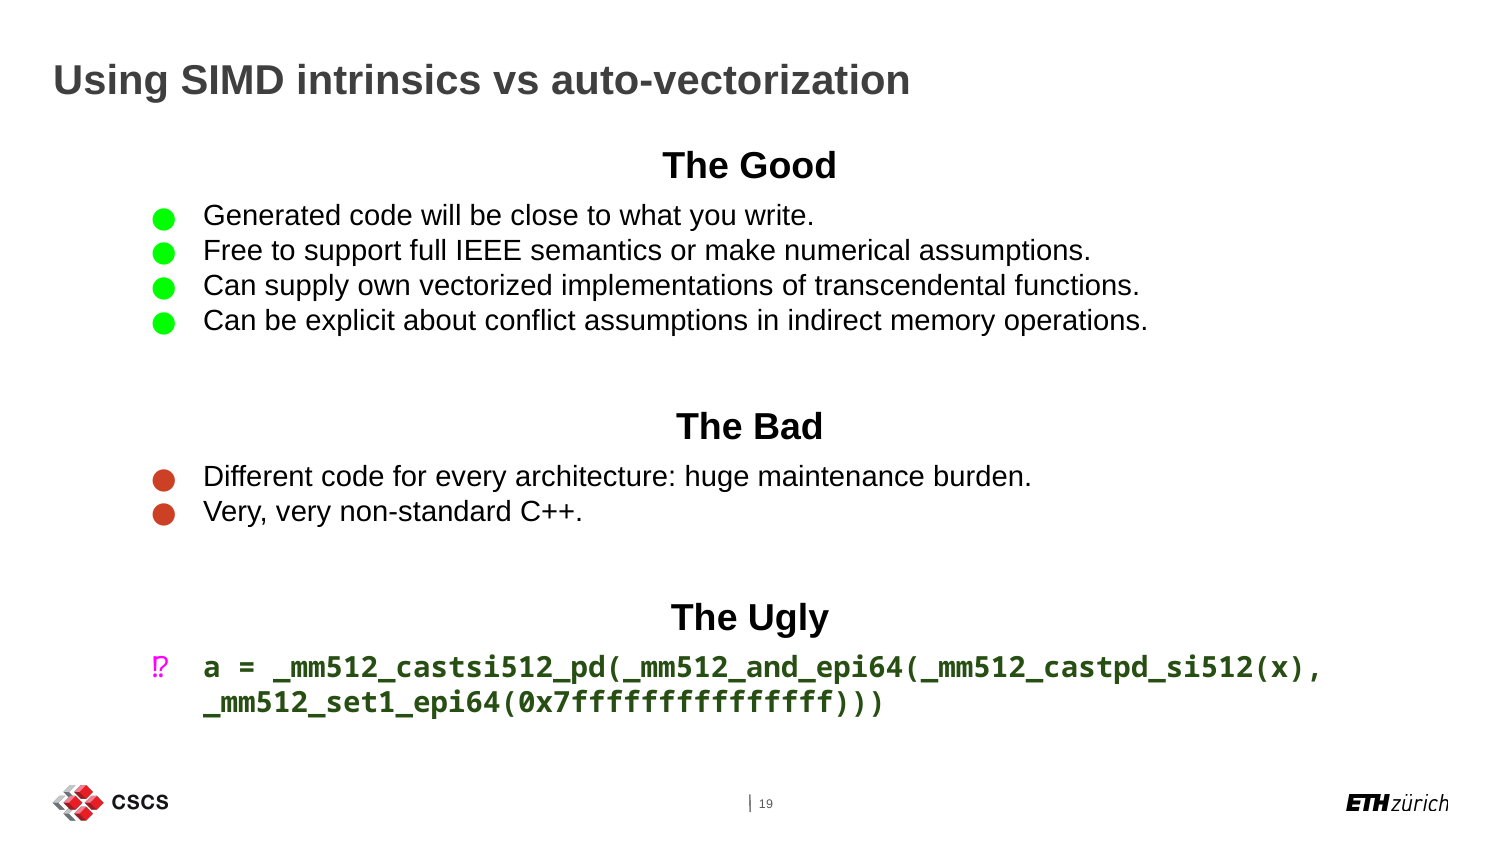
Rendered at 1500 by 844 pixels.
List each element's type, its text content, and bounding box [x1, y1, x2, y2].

picture [1346, 794, 1448, 811]
list The Good Generated code will be close to what you write. Free to support full IEEE semantics or make numerical assumptions. Can supply own vectorized implementations of transcendental functions. Can be explicit about conflict assumptions in indirect memory operations. The Bad Different code for every architecture: huge maintenance burden. Very, very non-standard C++. The Ugly a = _mm512_castsi512_pd(_mm512_and_epi64(_mm512_castpd_si512(x), _mm512_set1_epi64(0x7fffffffffffffff))) [53, 133, 1447, 767]
picture [43, 775, 177, 830]
title Using SIMD intrinsics vs auto-vectorization [53, 5, 1447, 112]
slide_number <number> [750, 794, 798, 813]
